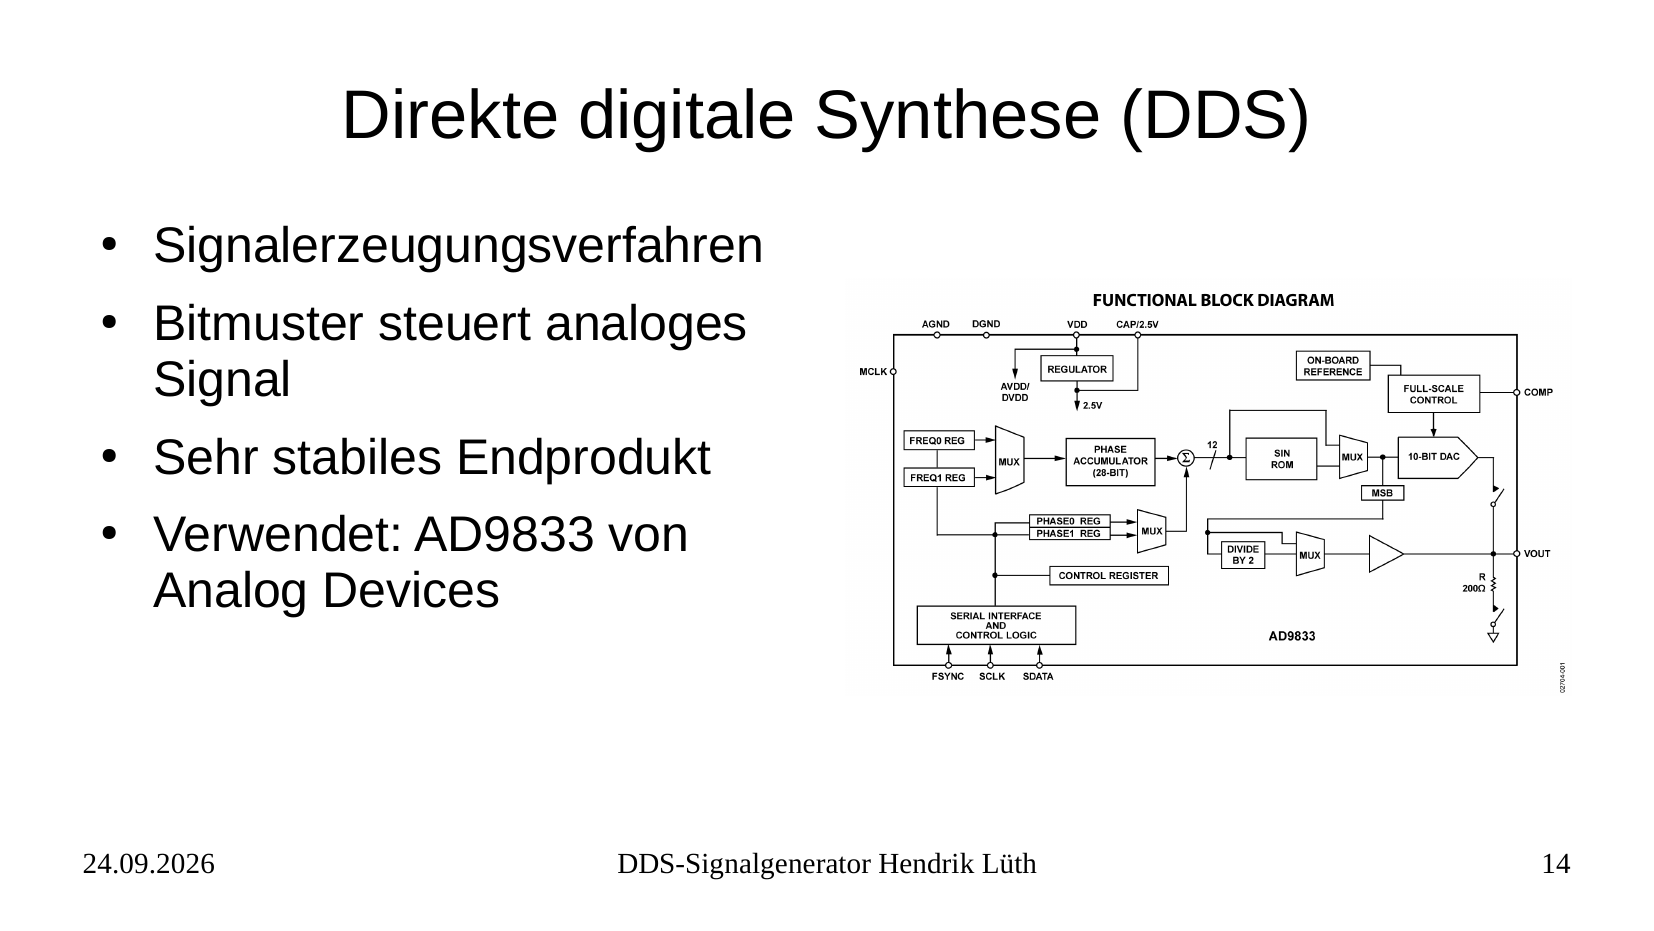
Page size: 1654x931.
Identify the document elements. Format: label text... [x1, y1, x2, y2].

title Direkte digitale Synthese (DDS) [82, 36, 1571, 193]
picture [845, 278, 1572, 696]
list Signalerzeugungsverfahren Bitmuster steuert analoges Signal Sehr stabiles Endprodukt Verwendet: AD9833 von Analog Devices [82, 217, 809, 757]
